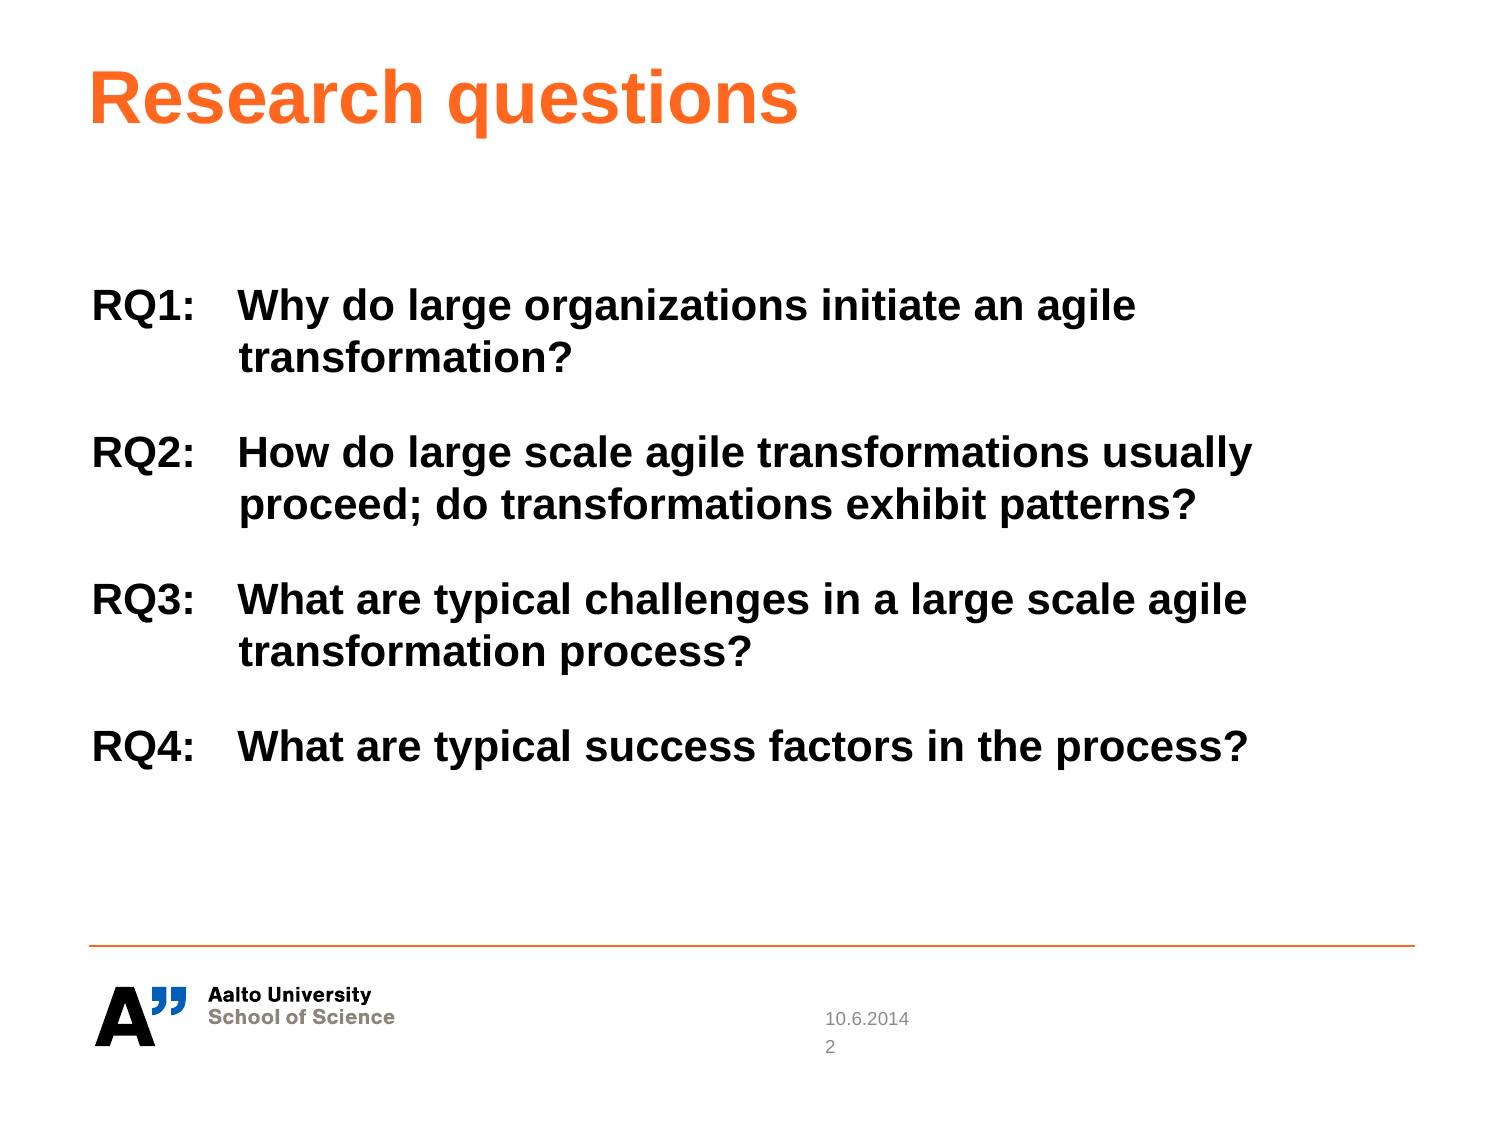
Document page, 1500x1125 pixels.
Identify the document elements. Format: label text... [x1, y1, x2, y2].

text_box RQ1: Why do large organizations initiate an agile transformation? RQ2: How do large scale agile transformations usually proceed; do transformations exhibit patterns? RQ3: What are typical challenges in a large scale agile transformation process? RQ4: What are typical success factors in the process? [88, 276, 1415, 905]
text_box Research questions [88, 62, 1415, 259]
text_box <number> [810, 1033, 1405, 1060]
text_box 10.6.2014 [810, 1002, 1405, 1033]
